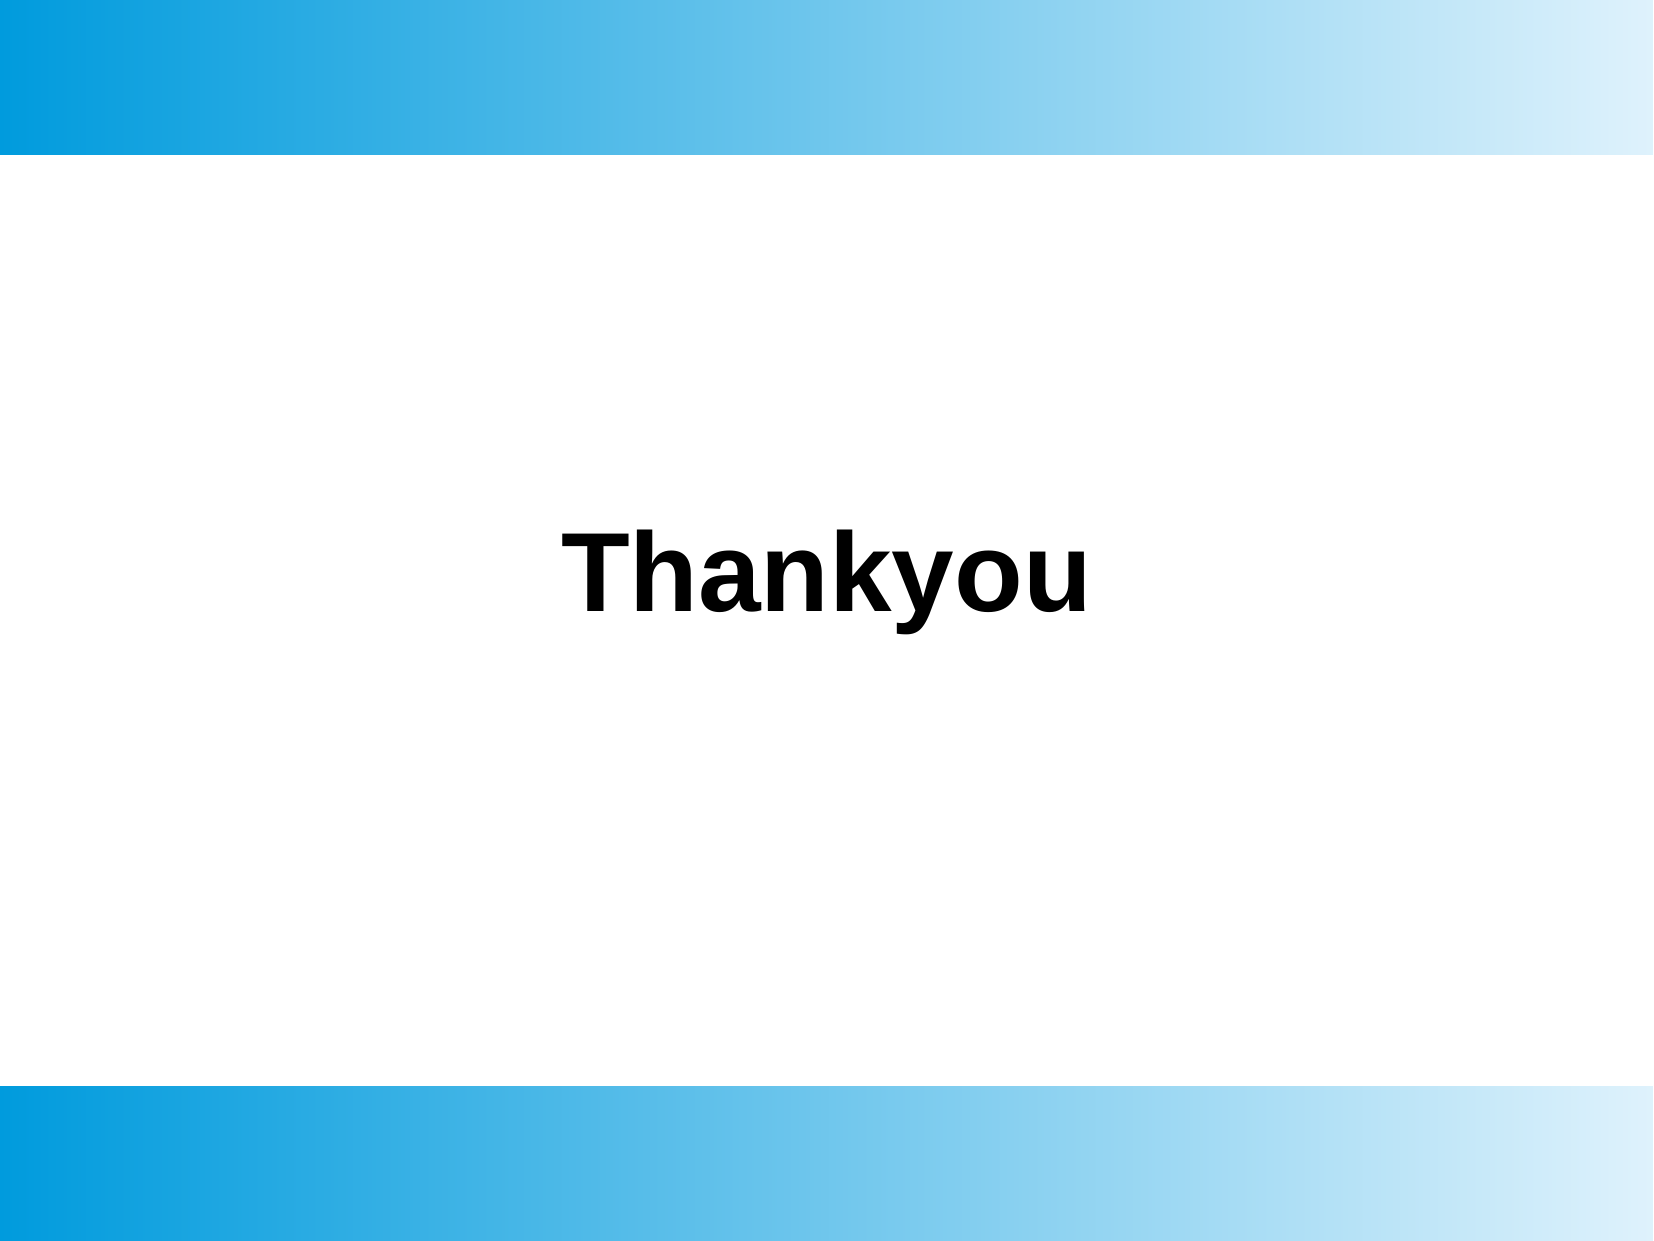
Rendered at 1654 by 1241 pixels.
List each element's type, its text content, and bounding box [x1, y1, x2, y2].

title Thankyou [82, 509, 1571, 635]
